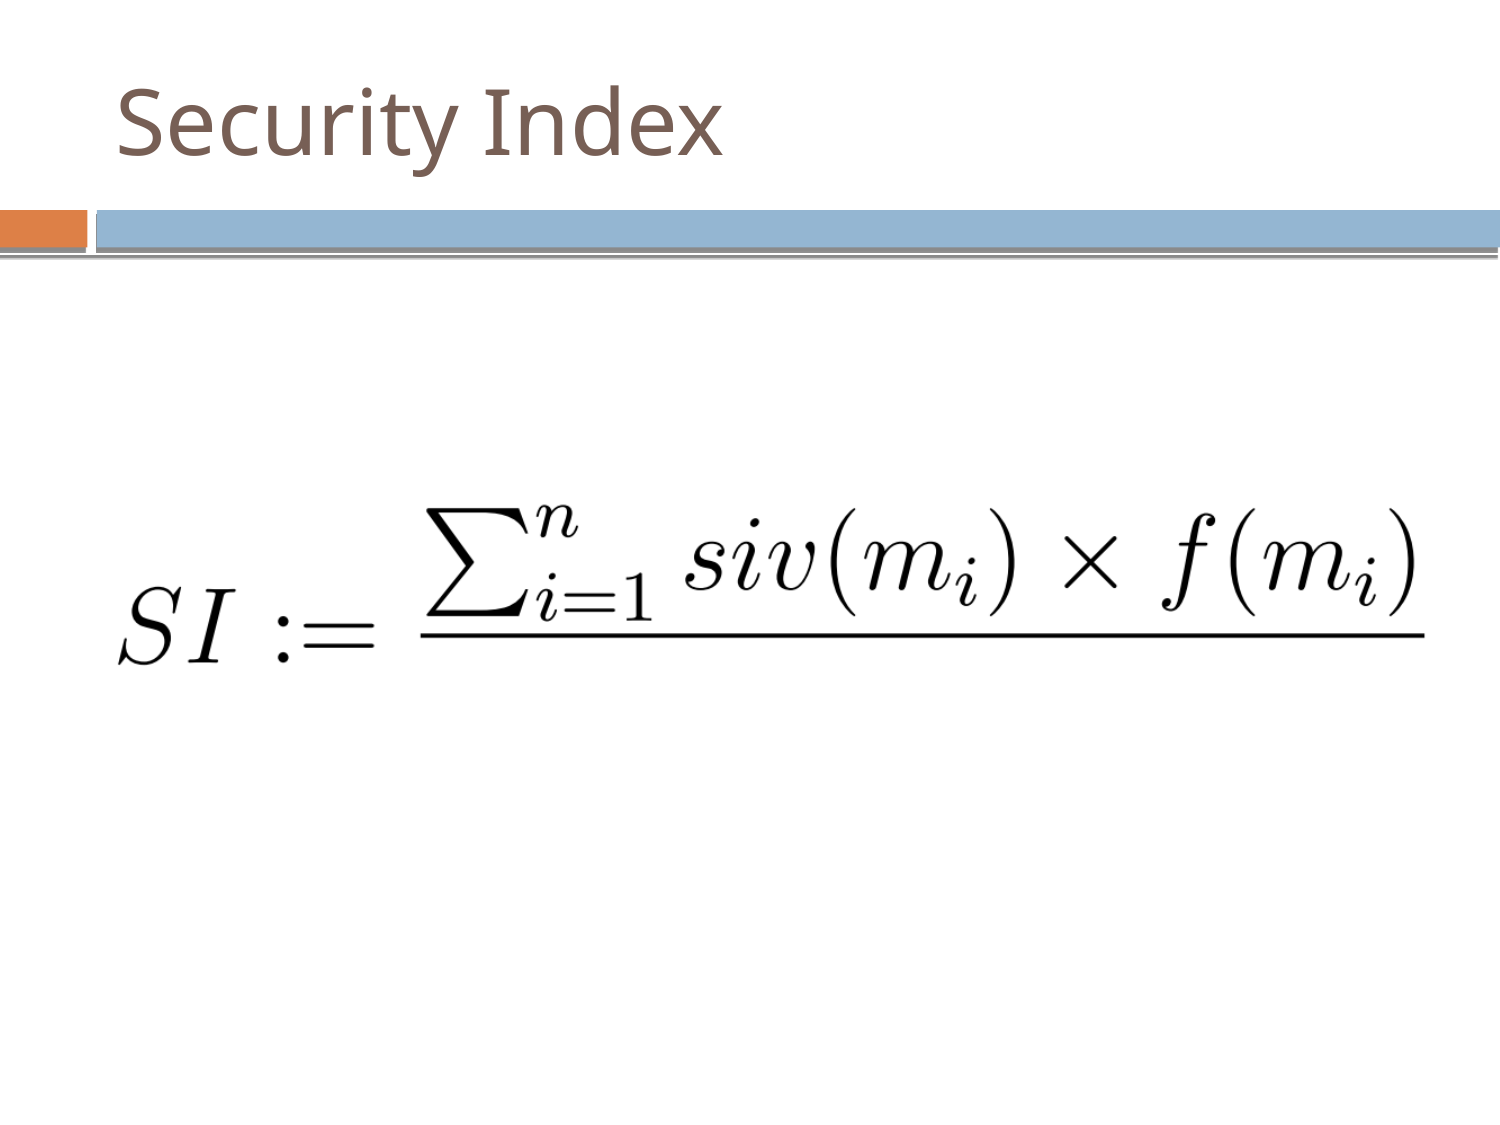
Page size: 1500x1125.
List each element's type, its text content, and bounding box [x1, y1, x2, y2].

picture [100, 490, 1438, 773]
title Security Index [100, 37, 1438, 200]
